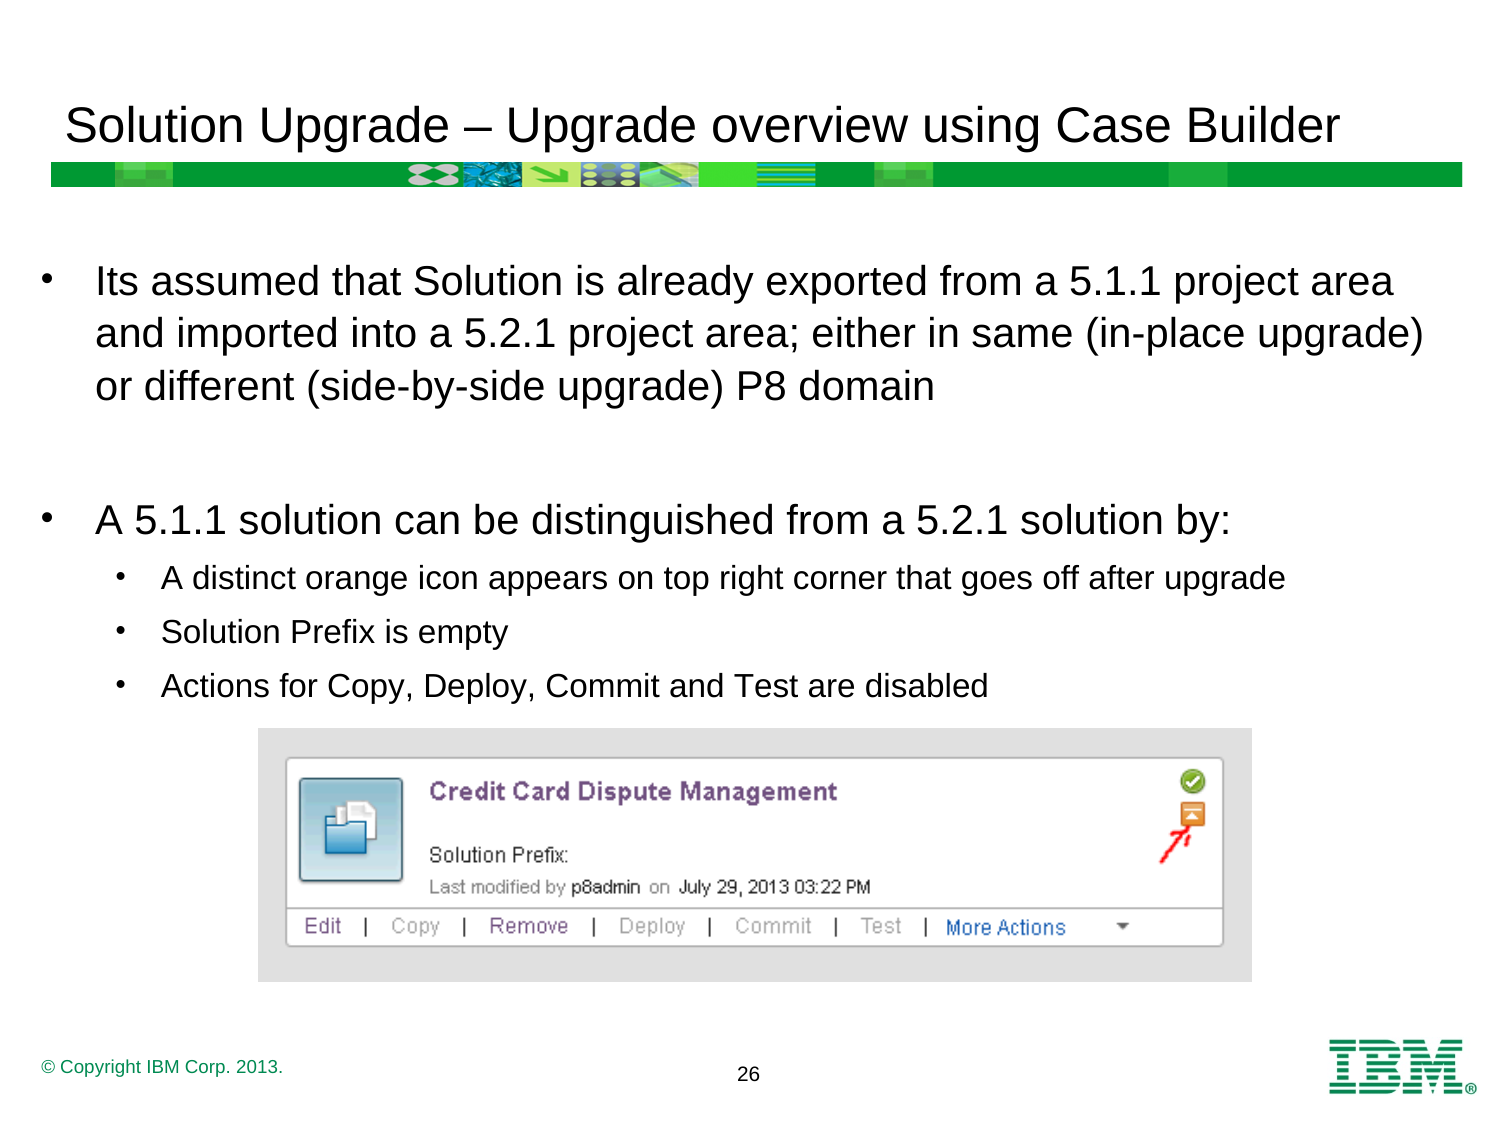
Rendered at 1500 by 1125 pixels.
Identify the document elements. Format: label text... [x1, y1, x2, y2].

picture [50, 161, 1463, 189]
list Its assumed that Solution is already exported from a 5.1.1 project area and imported into a 5.2.1 project area; either in same (in-place upgrade) or different (side-by-side upgrade) P8 domain A 5.1.1 solution can be distinguished from a 5.2.1 solution by: A distinct orange icon appears on top right corner that goes off after upgrade Solution Prefix is empty Actions for Copy, Deploy, Commit and Test are disabled [24, 243, 1463, 1038]
picture [1327, 1037, 1479, 1096]
picture [258, 728, 1252, 982]
title Solution Upgrade – Upgrade overview using Case Builder [49, 83, 1469, 160]
